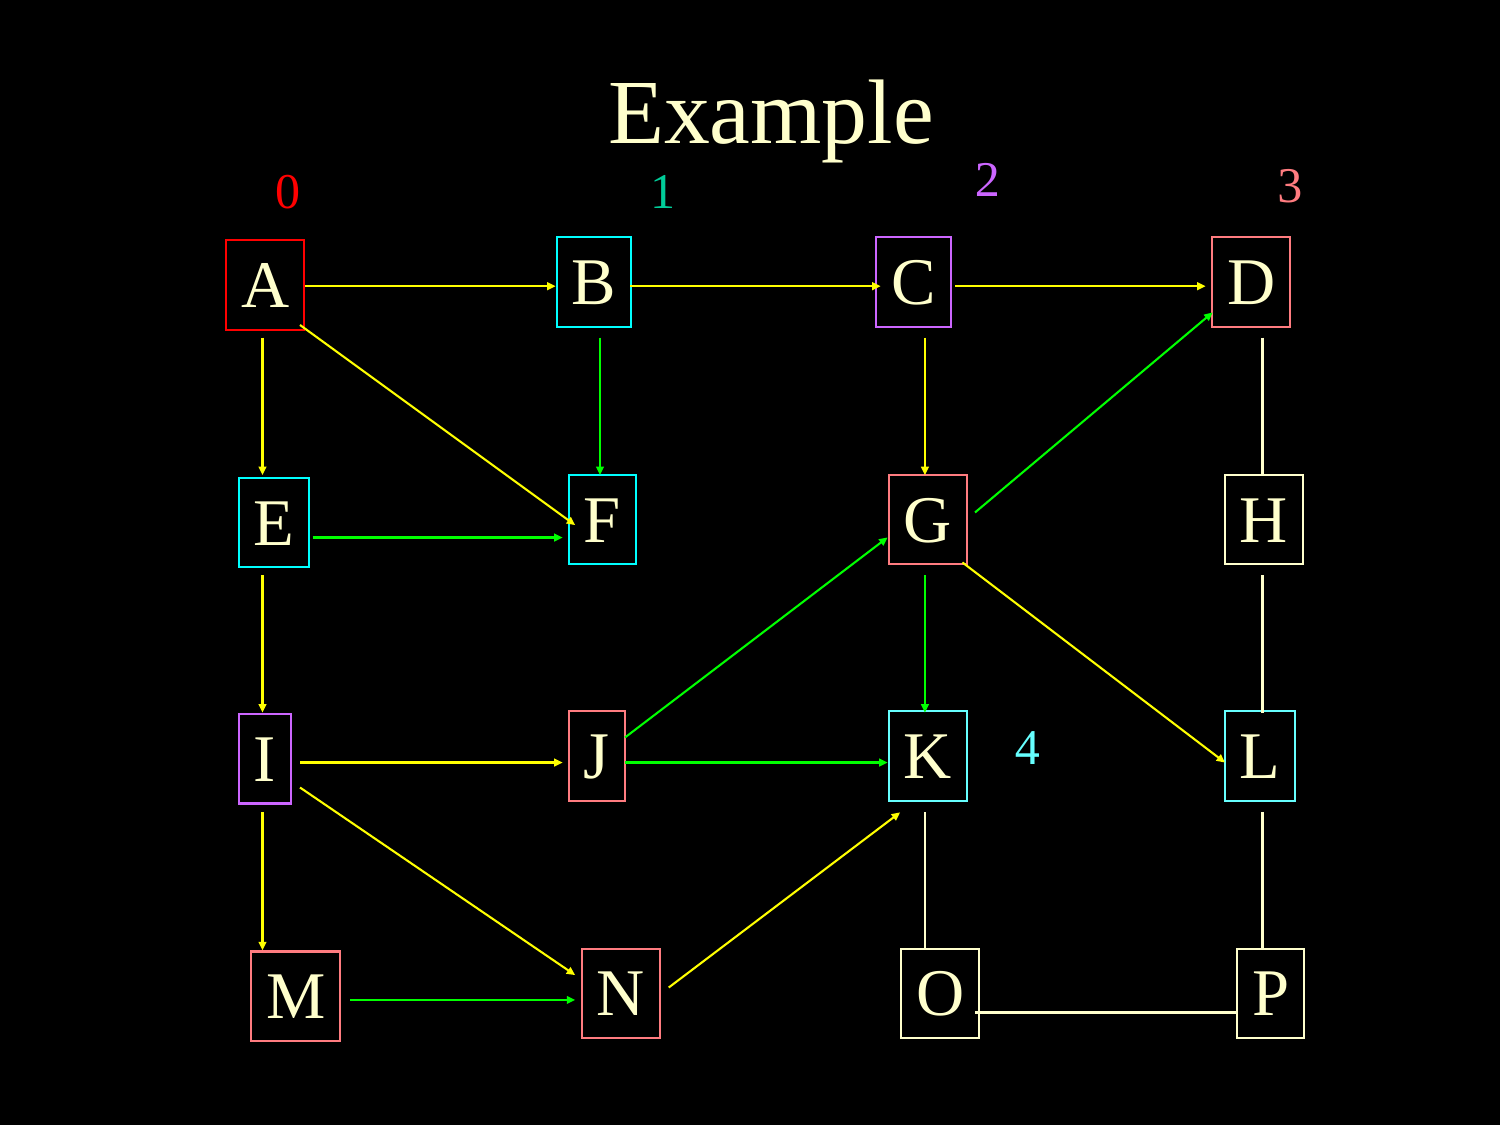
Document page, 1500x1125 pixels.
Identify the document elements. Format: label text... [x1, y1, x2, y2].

text_box N [581, 948, 660, 1039]
text_box 4 [1000, 712, 1055, 784]
text_box M [251, 951, 341, 1042]
text_box J [569, 711, 625, 801]
text_box 2 [960, 144, 1015, 215]
text_box H [1224, 474, 1303, 565]
text_box O [901, 948, 980, 1039]
text_box B [556, 237, 632, 327]
text_box L [1224, 711, 1296, 801]
text_box I [238, 713, 291, 804]
text_box F [569, 474, 636, 565]
text_box 3 [1262, 149, 1318, 221]
text_box 1 [635, 156, 690, 228]
text_box P [1237, 948, 1305, 1039]
text_box A [226, 240, 305, 330]
text_box K [888, 711, 967, 801]
text_box 0 [260, 156, 315, 228]
title Example [42, 37, 1500, 188]
text_box D [1212, 237, 1291, 327]
text_box G [888, 474, 967, 565]
text_box C [876, 237, 951, 327]
text_box E [238, 477, 310, 568]
